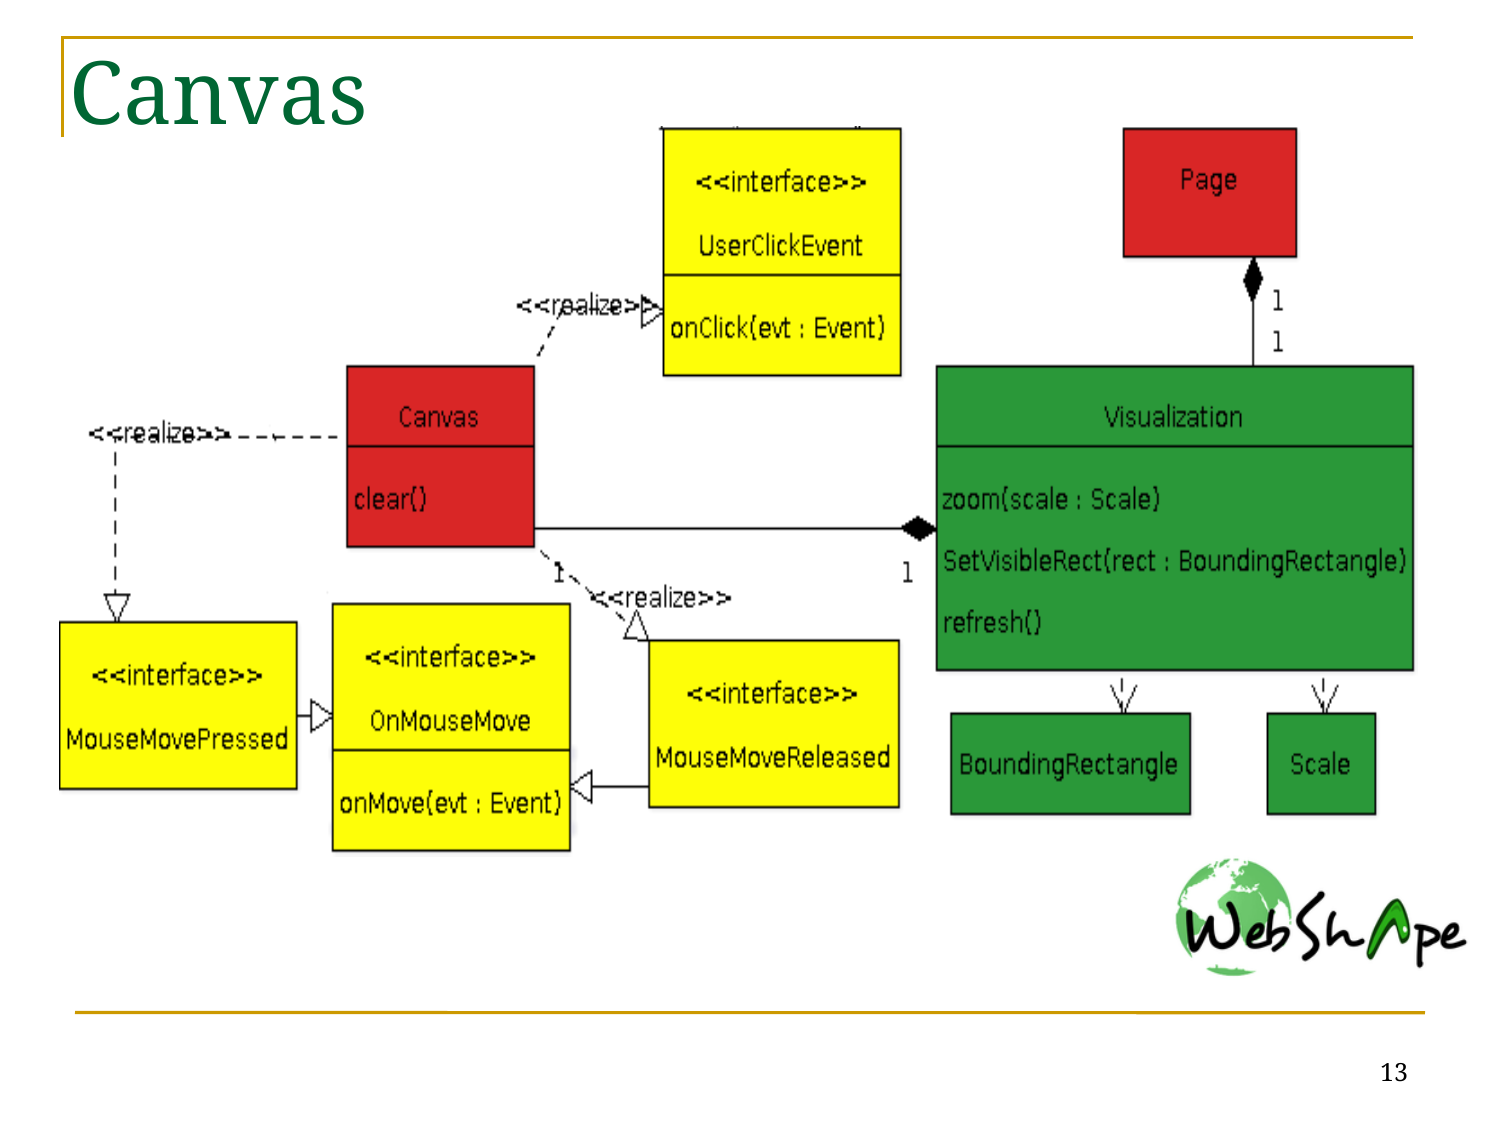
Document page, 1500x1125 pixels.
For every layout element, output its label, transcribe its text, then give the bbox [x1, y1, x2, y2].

title Canvas [69, 0, 443, 126]
picture [59, 126, 1477, 1004]
